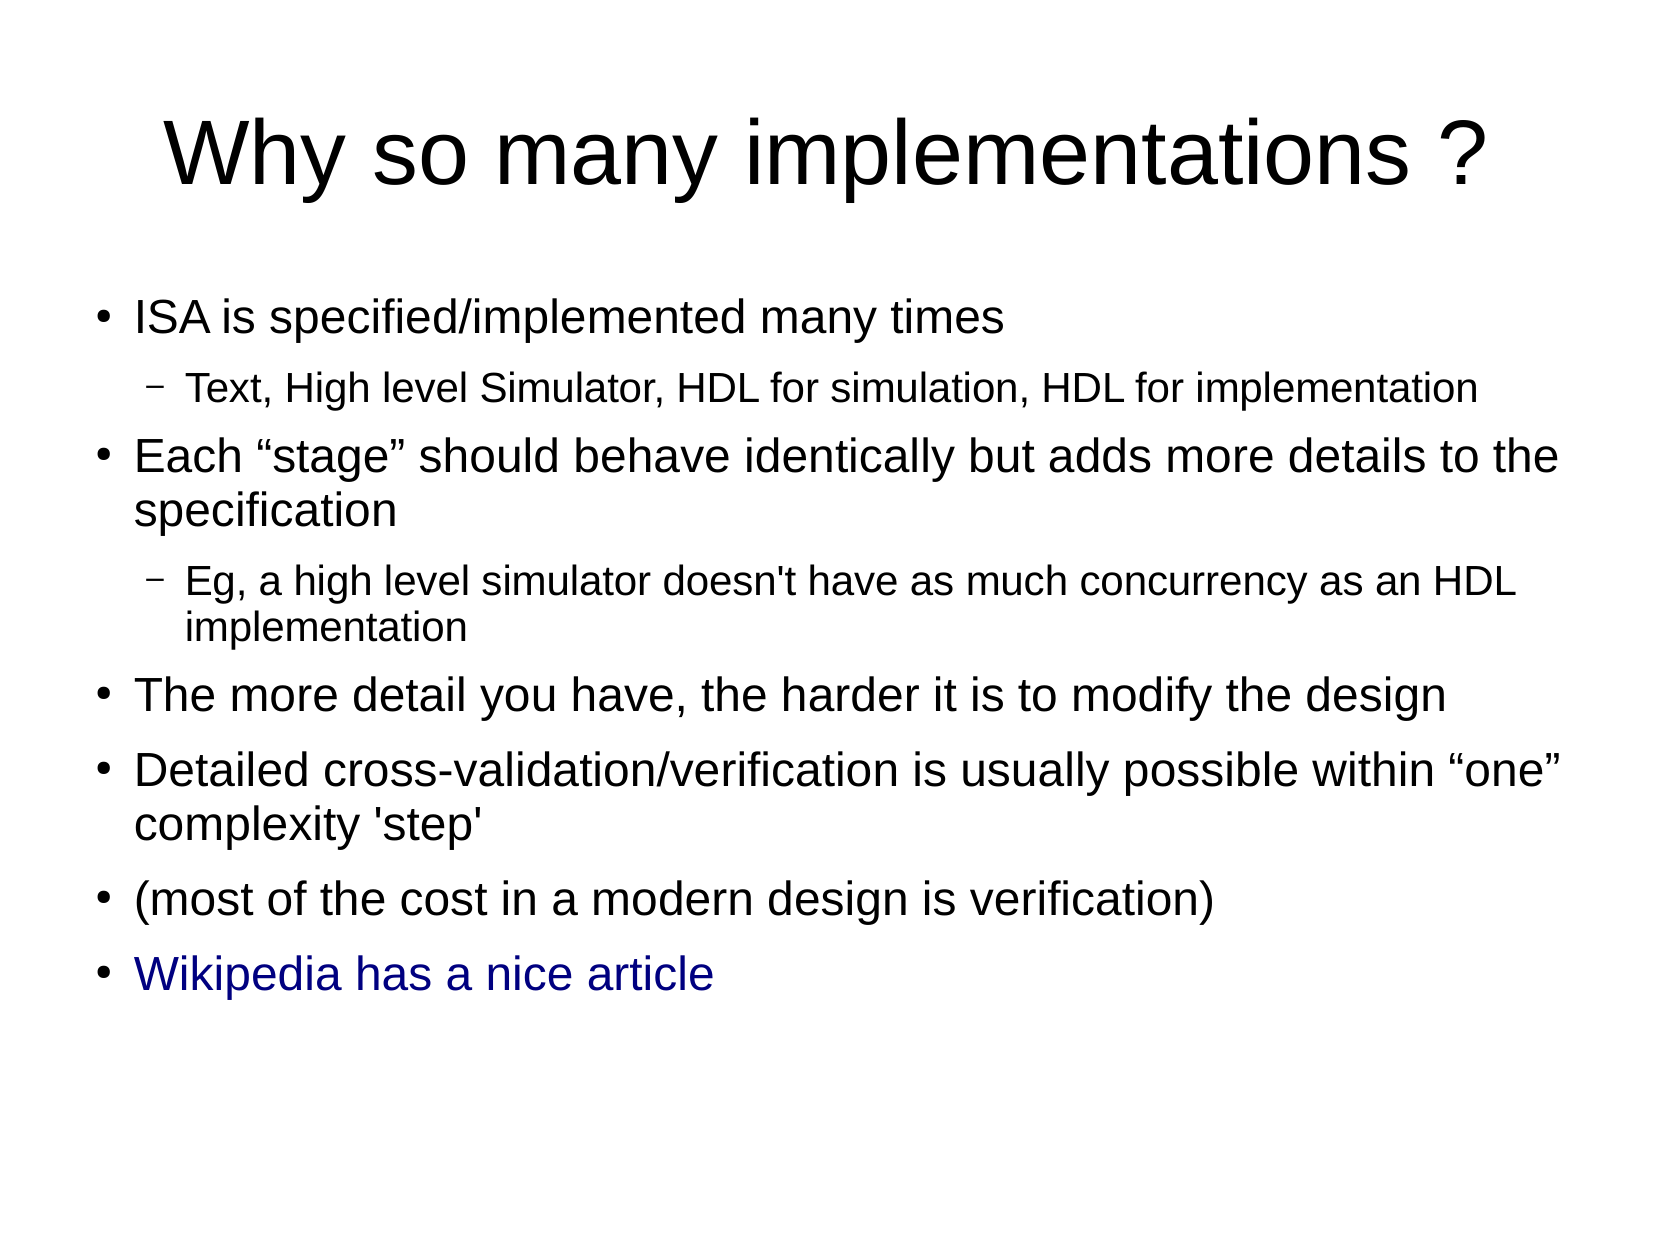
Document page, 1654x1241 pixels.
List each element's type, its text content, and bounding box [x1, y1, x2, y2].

title Why so many implementations ? [82, 49, 1571, 257]
list ISA is specified/implemented many times Text, High level Simulator, HDL for simulation, HDL for implementation Each “stage” should behave identically but adds more details to the specification Eg, a high level simulator doesn't have as much concurrency as an HDL implementation The more detail you have, the harder it is to modify the design Detailed cross-validation/verification is usually possible within “one” complexity 'step' (most of the cost in a modern design is verification) Wikipedia has a nice article [82, 290, 1571, 1010]
